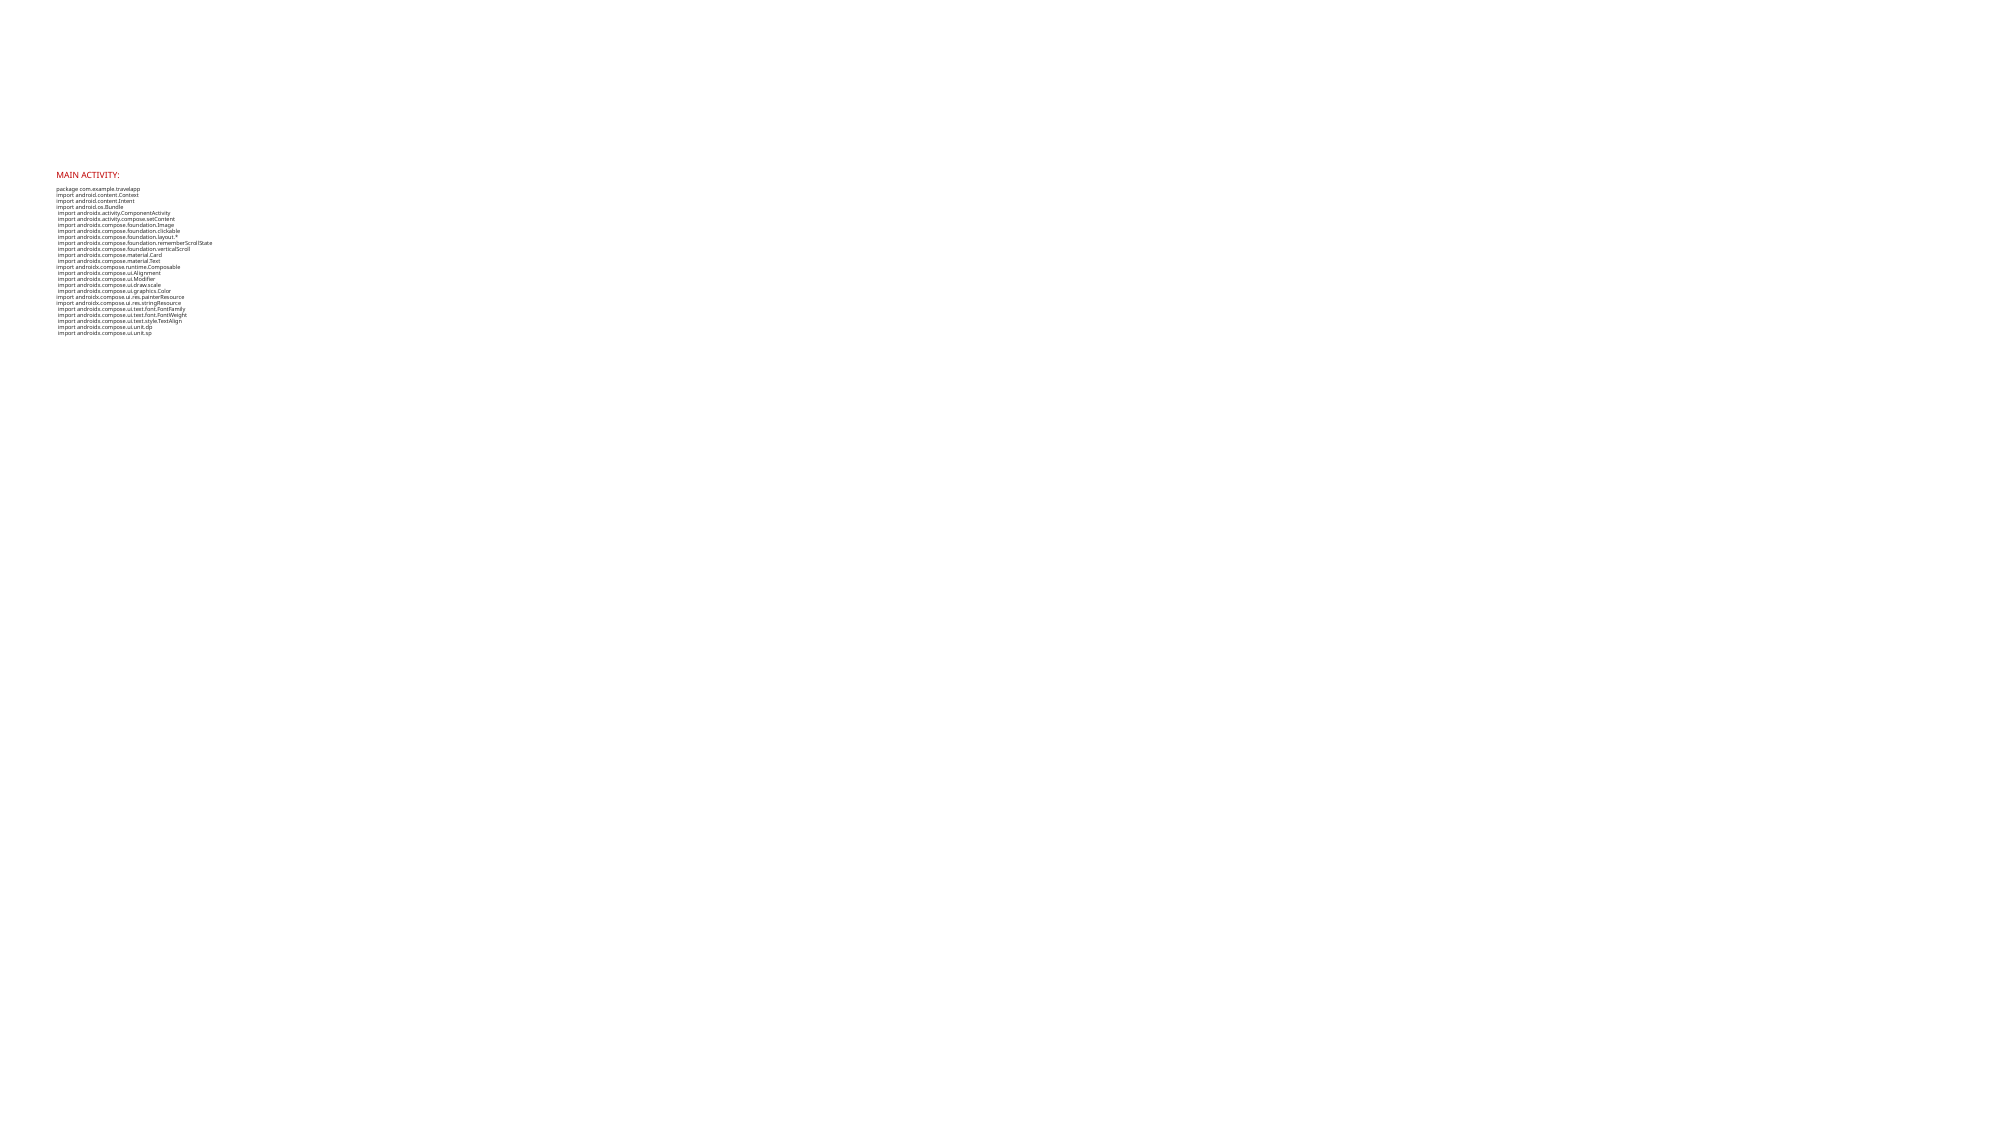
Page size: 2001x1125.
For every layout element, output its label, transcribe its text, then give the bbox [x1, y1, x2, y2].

title MAIN ACTIVITY: package com.example.travelapp import android.content.Context import android.content.Intent import android.os.Bundle import androidx.activity.ComponentActivity import androidx.activity.compose.setContent import androidx.compose.foundation.Image import androidx.compose.foundation.clickable import androidx.compose.foundation.layout.* import androidx.compose.foundation.rememberScrollState import androidx.compose.foundation.verticalScroll import androidx.compose.material.Card import androidx.compose.material.Text import androidx.compose.runtime.Composable import androidx.compose.ui.Alignment import androidx.compose.ui.Modifier import androidx.compose.ui.draw.scale import androidx.compose.ui.graphics.Color import androidx.compose.ui.res.painterResource import androidx.compose.ui.res.stringResource import androidx.compose.ui.text.font.FontFamily import androidx.compose.ui.text.font.FontWeight import androidx.compose.ui.text.style.TextAlign import androidx.compose.ui.unit.dp import androidx.compose.ui.unit.sp [41, 30, 1712, 348]
